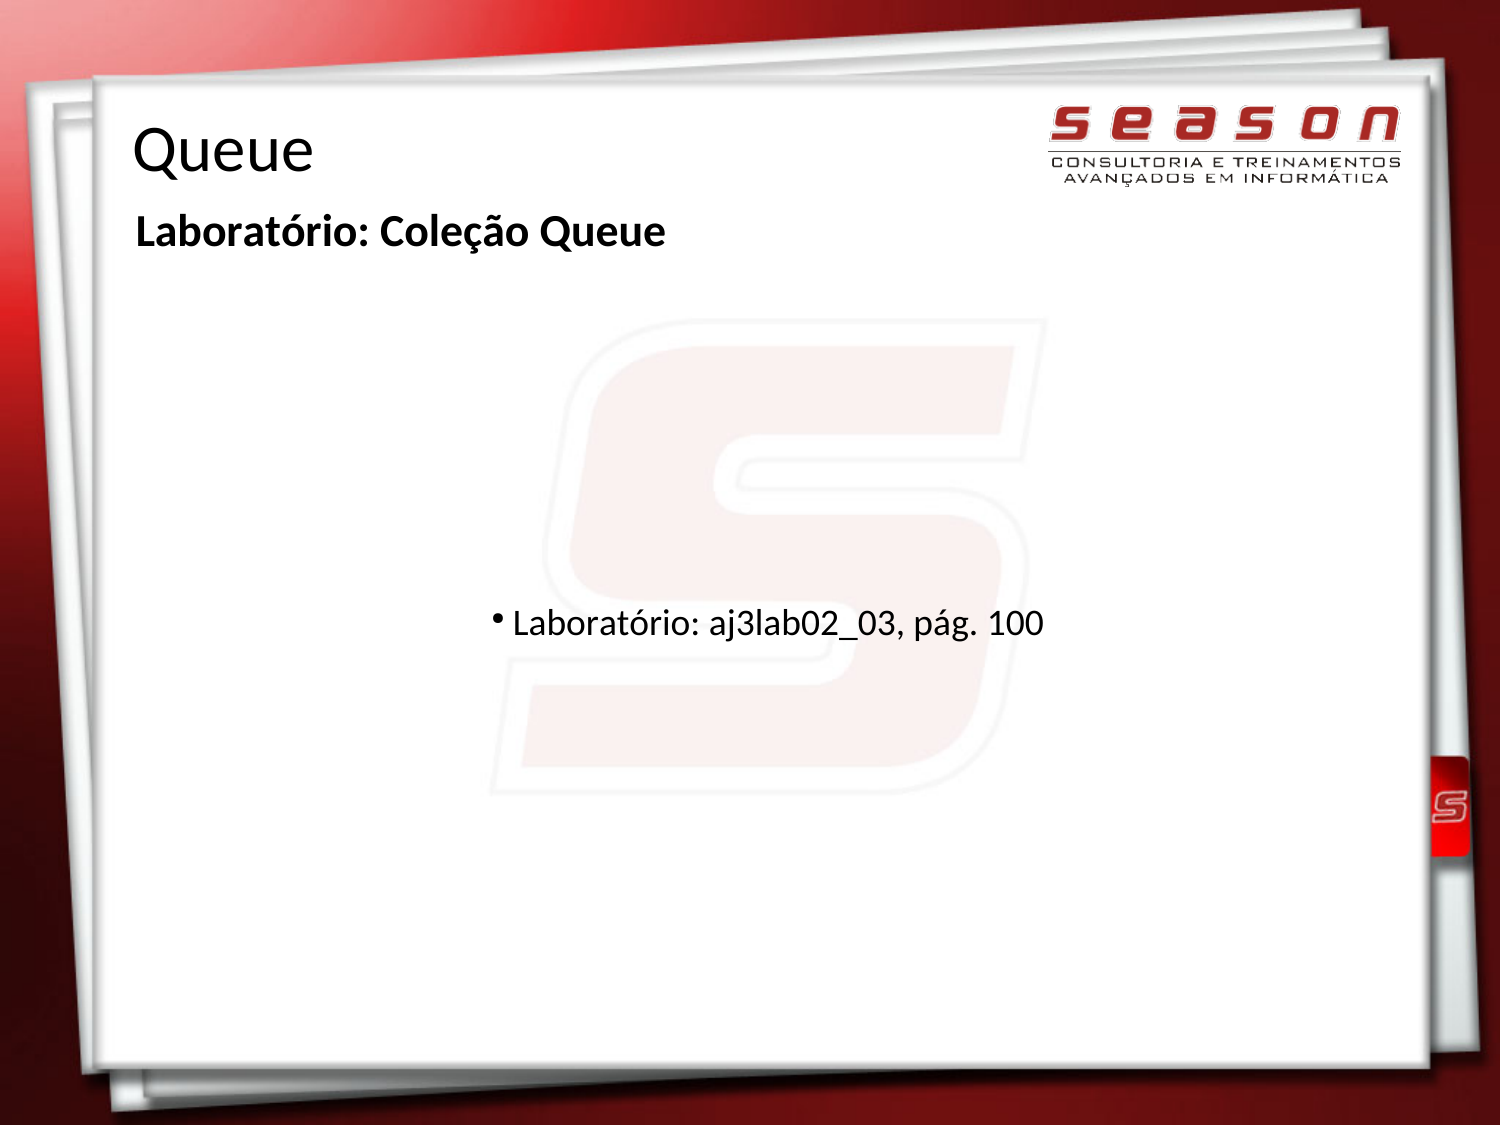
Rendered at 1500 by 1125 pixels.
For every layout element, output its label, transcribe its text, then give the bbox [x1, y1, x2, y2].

text_box Laboratório: aj3lab02_03, pág. 100 [207, 318, 1328, 922]
title Queue [118, 33, 1394, 257]
text_box Laboratório: Coleção Queue [135, 200, 1246, 256]
picture [0, 0, 1500, 1125]
